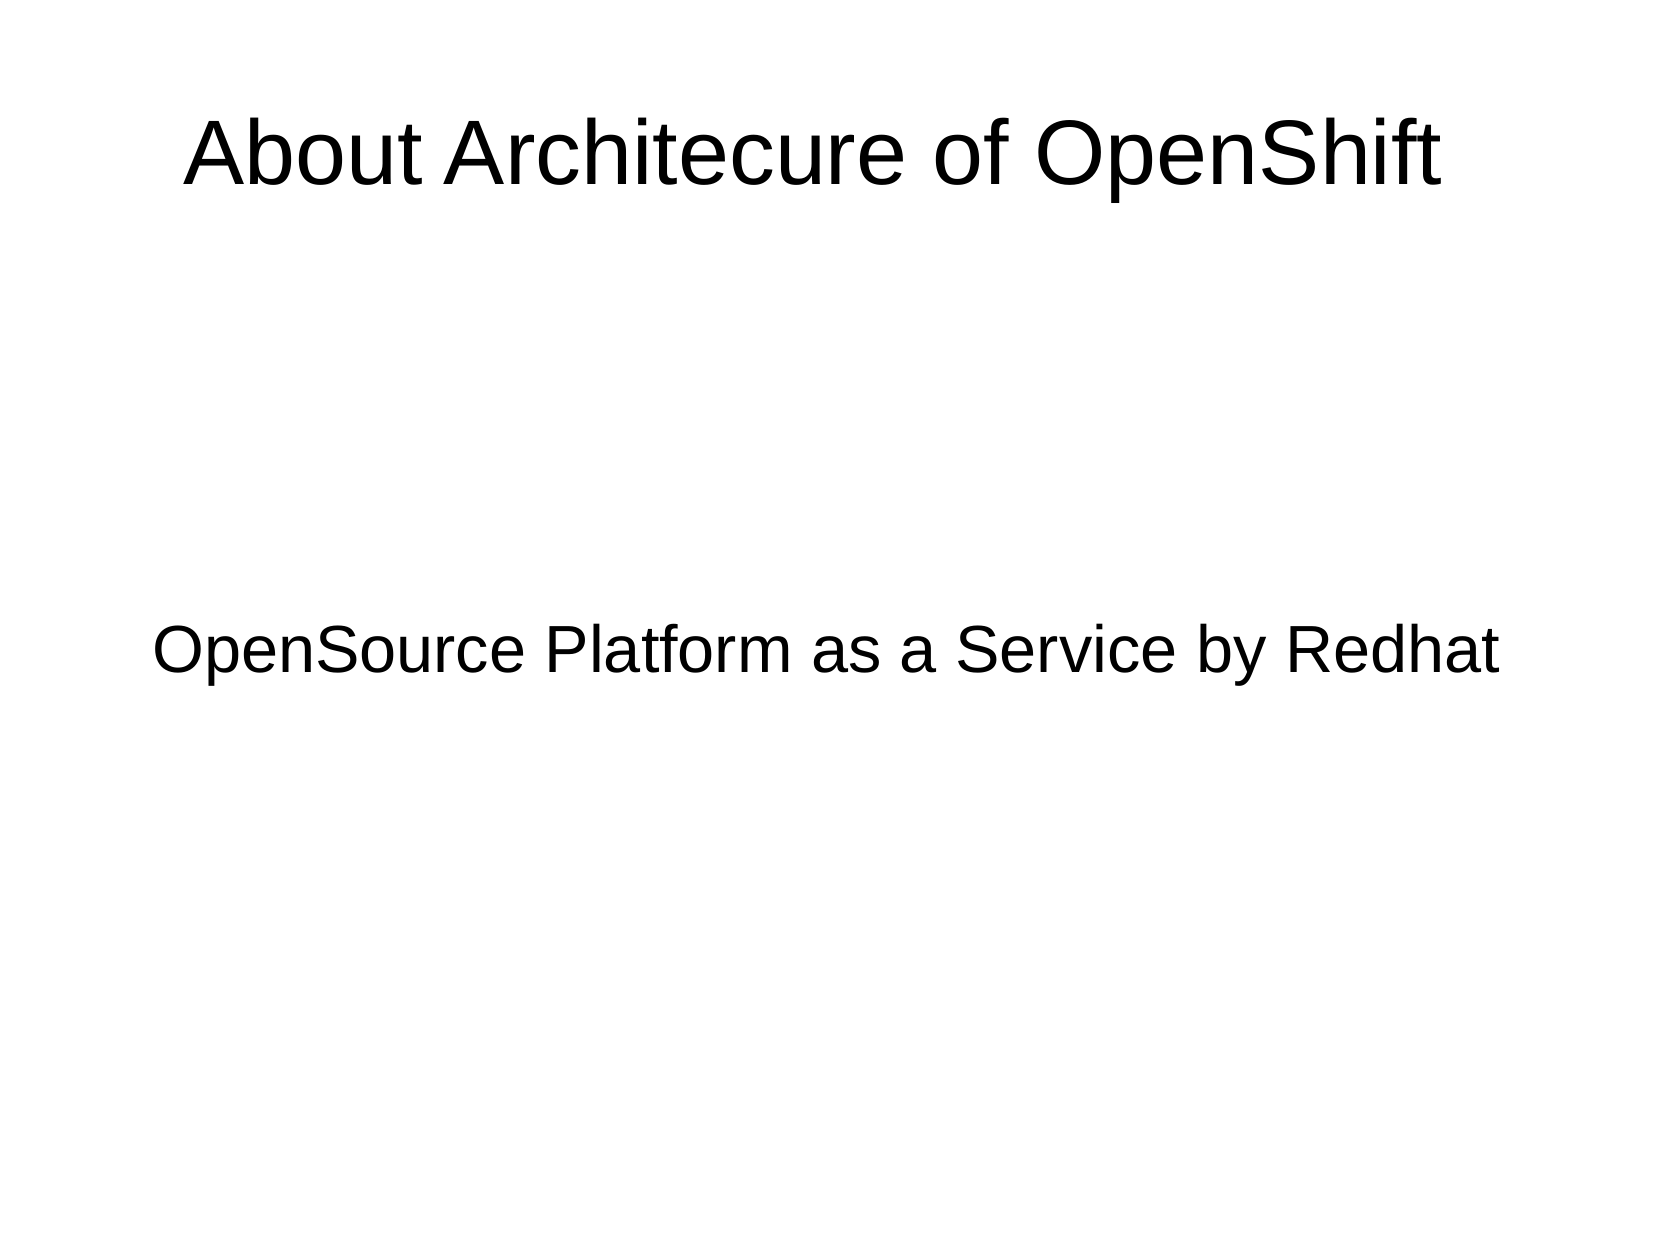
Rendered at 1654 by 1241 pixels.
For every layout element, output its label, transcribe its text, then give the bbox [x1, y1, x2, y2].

subtitle OpenSource Platform as a Service by Redhat [82, 290, 1571, 1010]
title About Architecure of OpenShift [82, 49, 1571, 257]
